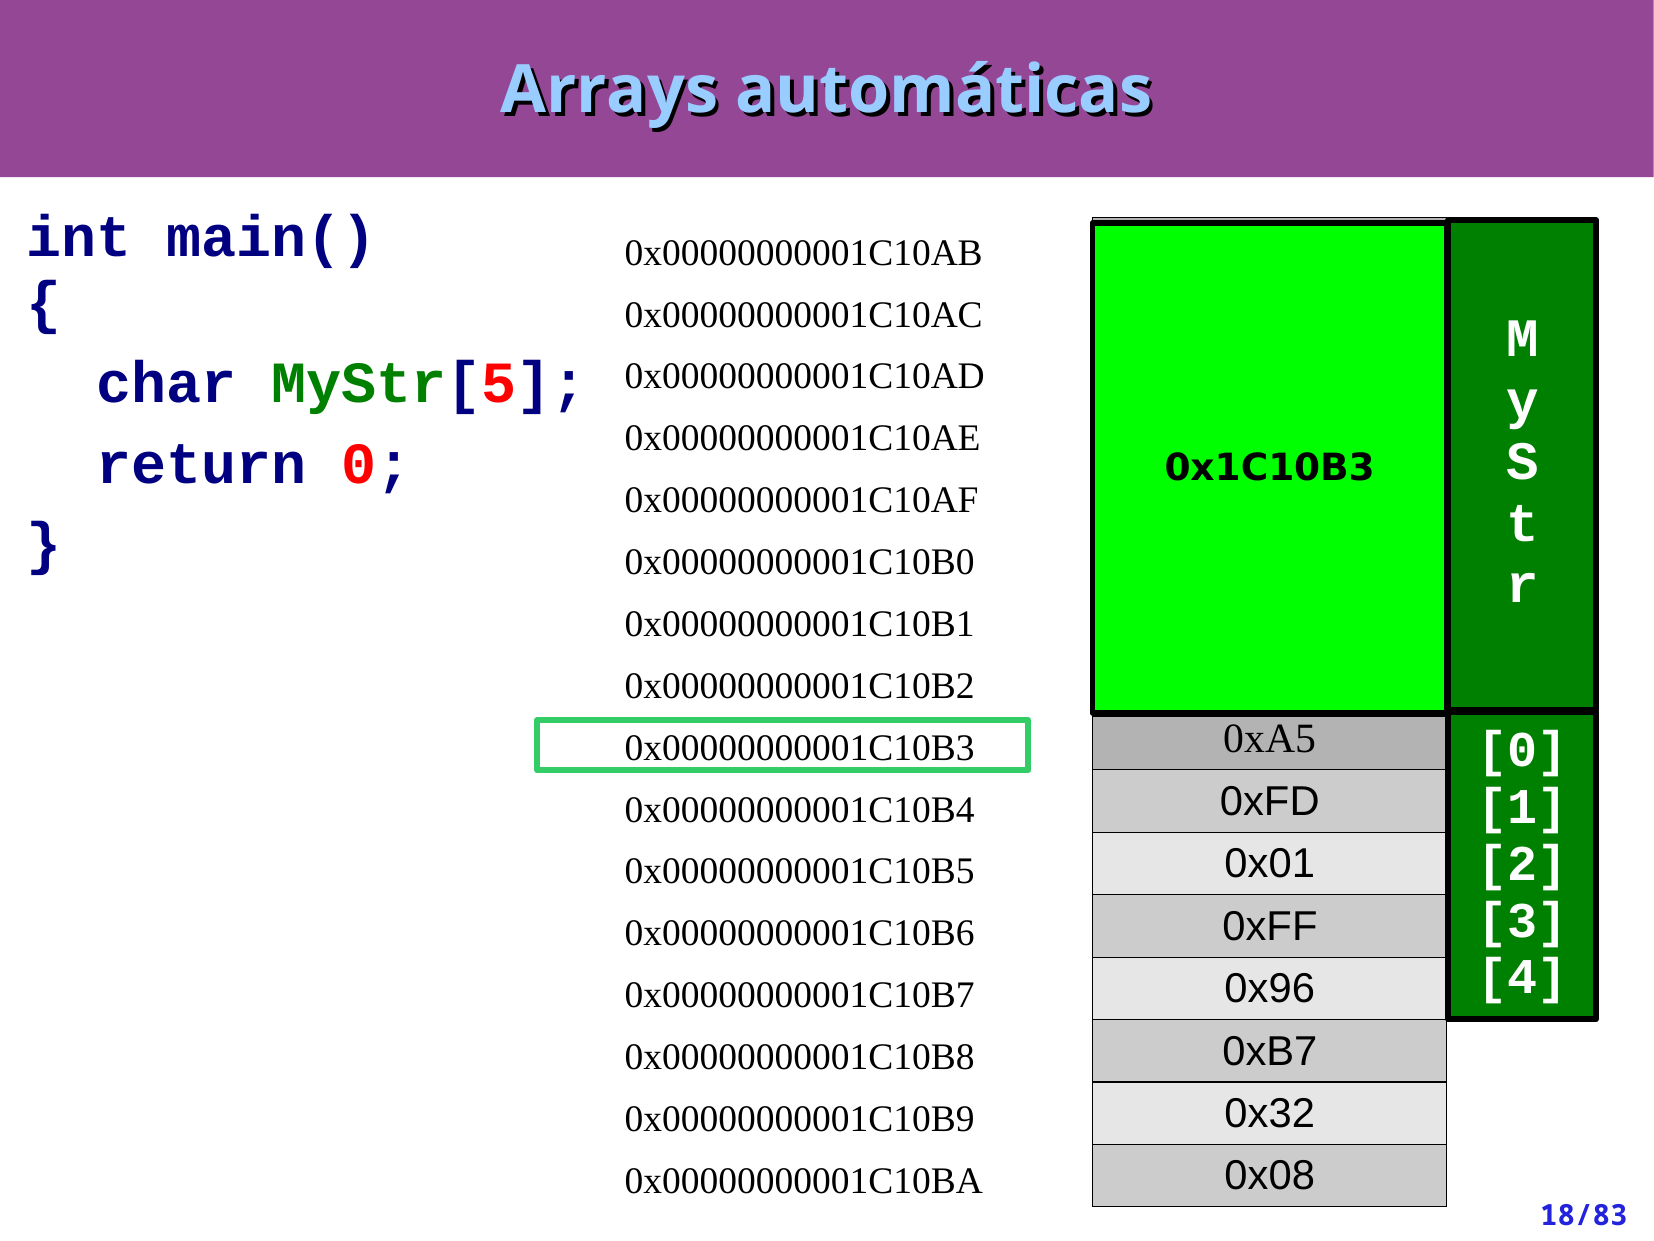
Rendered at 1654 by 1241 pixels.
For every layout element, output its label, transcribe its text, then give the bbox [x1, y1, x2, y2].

text_box 0x00000000001C10AC [609, 286, 1083, 343]
text_box 0x00000000001C10AD [609, 348, 1083, 405]
text_box 0x00000000001C10B3 [609, 719, 1071, 776]
text_box M y S t r [1448, 220, 1597, 709]
table_cell 0x08 [1093, 1145, 1446, 1206]
text_box 0x00000000001C10B1 [609, 595, 1083, 653]
table_header 0xA5 [1093, 717, 1445, 769]
title Arrays automáticas [82, 0, 1571, 176]
text_box 0x00000000001C10B2 [609, 657, 1083, 714]
text_box 0x00000000001C10B5 [609, 843, 1083, 900]
text_box 0x00000000001C10B9 [609, 1090, 1083, 1148]
table_cell 0x01 [1093, 833, 1445, 894]
text_box [537, 720, 1029, 771]
text_box int main() { char MyStr[5]; return 0; } [11, 200, 609, 650]
table_cell 0xFF [1093, 895, 1445, 957]
text_box 0x1C10B3 [1092, 222, 1445, 713]
table_cell 0x96 [1093, 958, 1445, 1019]
text_box 0x00000000001C10AE [609, 409, 1083, 467]
table_cell 0xFD [1093, 770, 1445, 832]
text_box 0x00000000001C10B0 [609, 533, 1083, 591]
text_box 0x00000000001C10B4 [609, 781, 1083, 838]
text_box [0] [1] [2] [3] [4] [1448, 712, 1596, 1020]
text_box 0x00000000001C10AF [609, 471, 1083, 529]
text_box 0x00000000001C10AB [609, 224, 1077, 281]
table_cell 0x32 [1093, 1083, 1446, 1144]
text_box 0x00000000001C10B6 [609, 904, 1083, 962]
text_box 0x00000000001C10BA [609, 1152, 1083, 1209]
text_box 0x00000000001C10B8 [609, 1028, 1083, 1086]
text_box 0x00000000001C10B7 [609, 966, 1083, 1024]
table_cell 0xB7 [1093, 1020, 1446, 1081]
